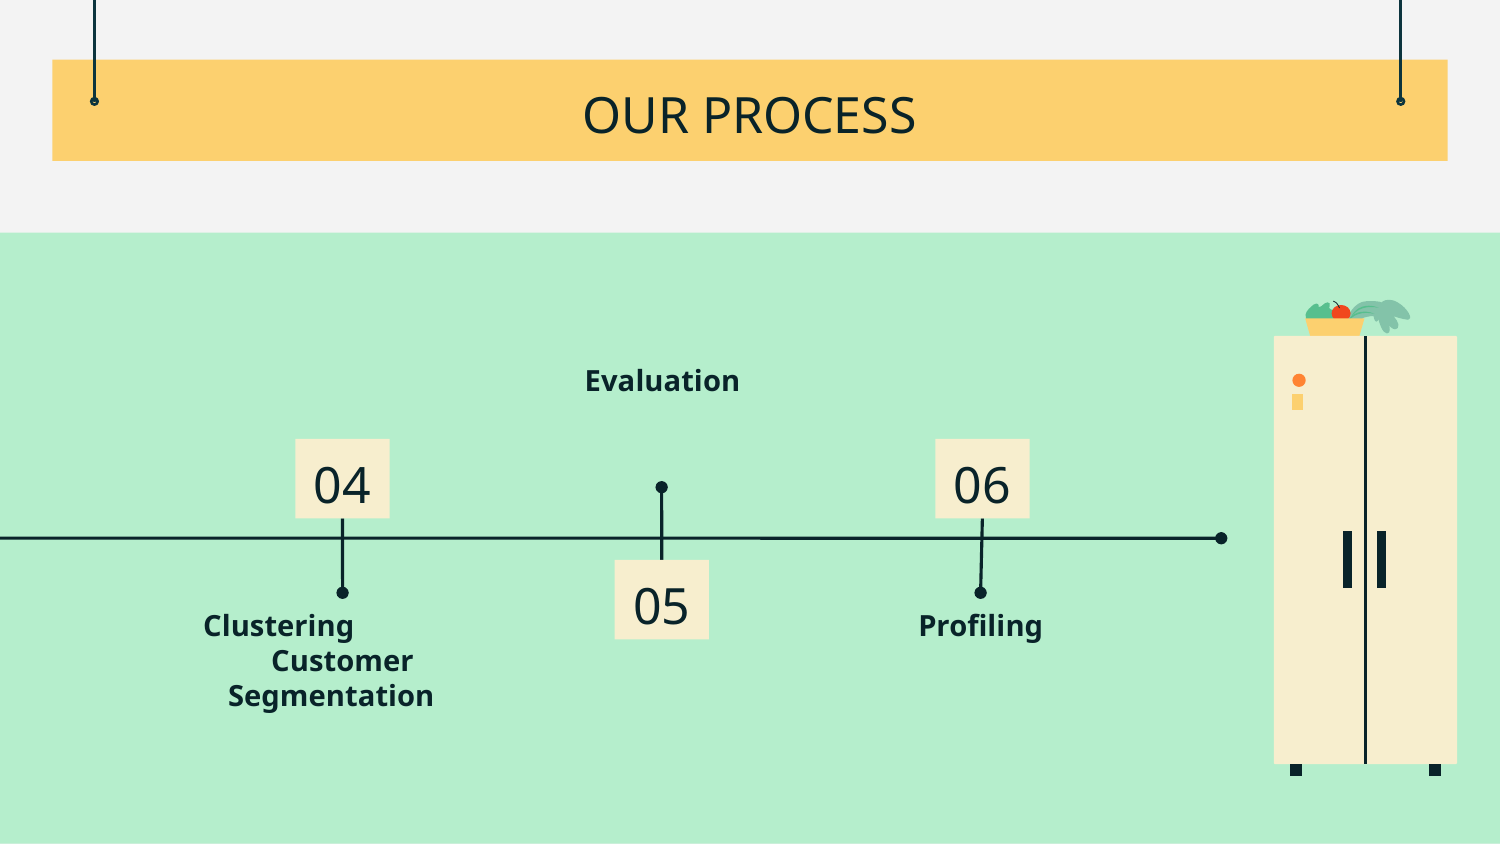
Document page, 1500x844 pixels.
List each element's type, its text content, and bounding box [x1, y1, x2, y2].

subtitle 04 [295, 438, 390, 519]
subtitle 06 [935, 438, 1030, 519]
subtitle Clustering Customer Segmentation [165, 592, 521, 724]
subtitle 05 [614, 559, 709, 640]
title OUR PROCESS [225, 68, 1274, 164]
text_box [1273, 299, 1458, 776]
subtitle Profiling [803, 592, 1159, 724]
subtitle Evaluation [485, 346, 841, 478]
